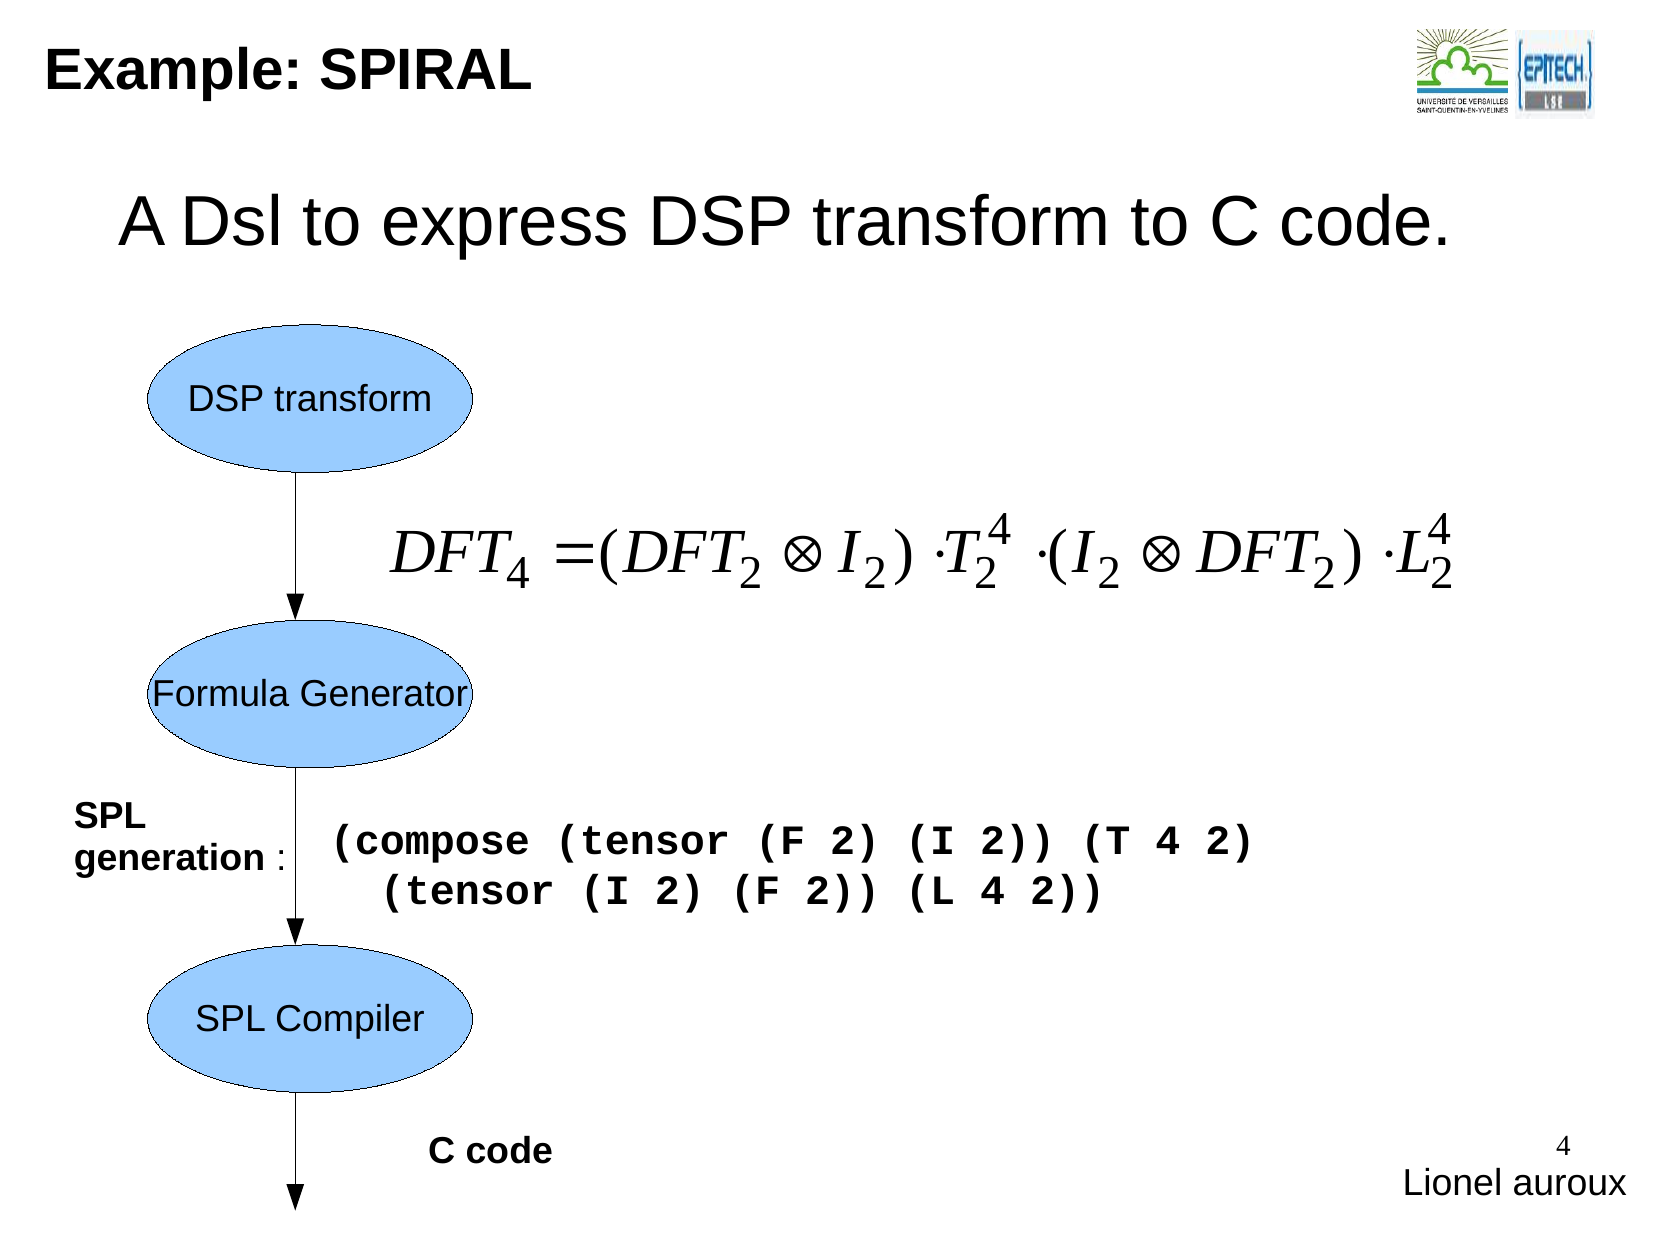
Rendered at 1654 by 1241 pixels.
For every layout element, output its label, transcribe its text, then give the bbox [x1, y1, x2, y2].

text_box Lionel auroux [1387, 1153, 1642, 1211]
text_box SPL Compiler [147, 944, 473, 1093]
text_box Example: SPIRAL A Dsl to express DSP transform to C code. [29, 29, 1625, 426]
chart [383, 501, 1458, 594]
text_box (compose (tensor (F 2) (I 2)) (T 4 2) (tensor (I 2) (F 2)) (L 4 2)) [315, 805, 1270, 921]
picture [1417, 29, 1508, 113]
text_box C code [413, 1122, 569, 1179]
text_box SPL generation : [59, 787, 302, 886]
text_box Formula Generator [147, 620, 473, 768]
text_box DSP transform [147, 324, 473, 473]
picture [1515, 30, 1595, 119]
